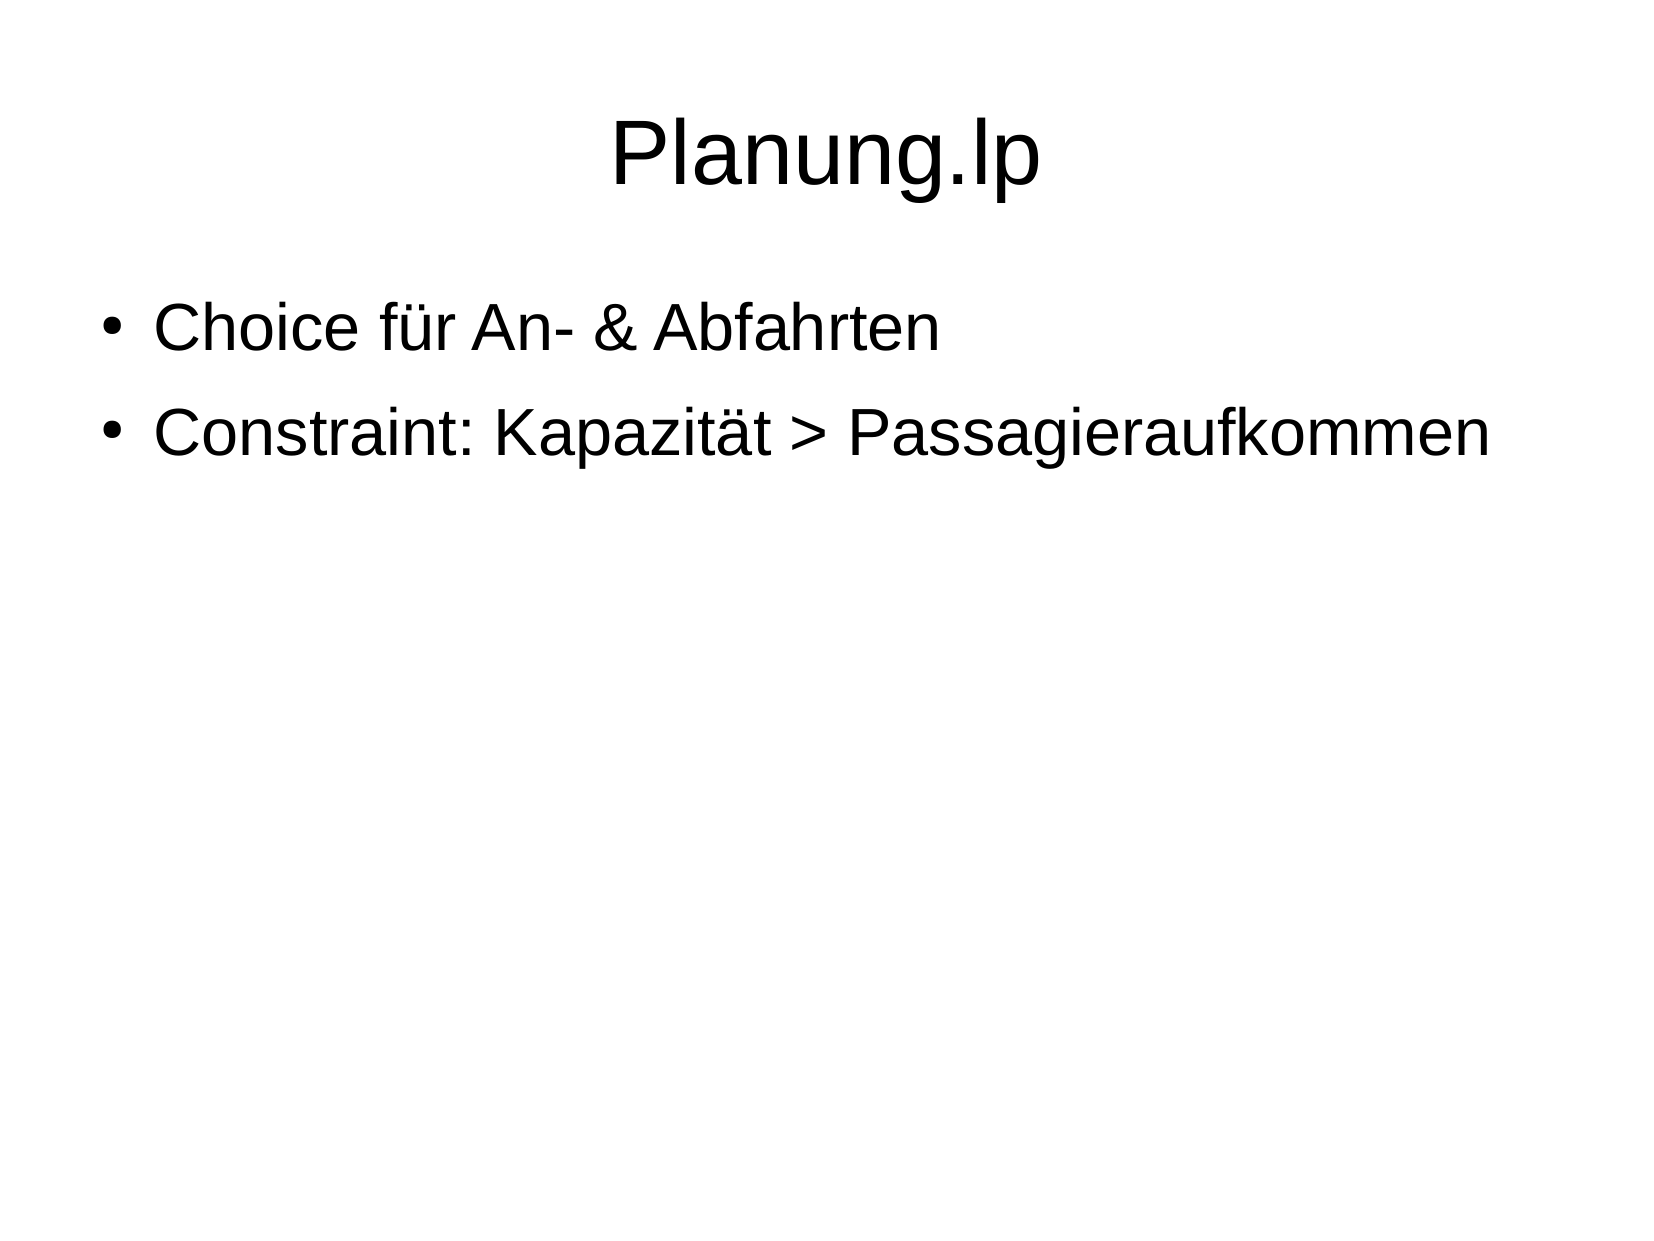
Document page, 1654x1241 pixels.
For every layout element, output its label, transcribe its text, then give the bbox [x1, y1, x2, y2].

list Choice für An- & Abfahrten Constraint: Kapazität > Passagieraufkommen [82, 290, 1571, 1010]
title Planung.lp [82, 49, 1571, 257]
